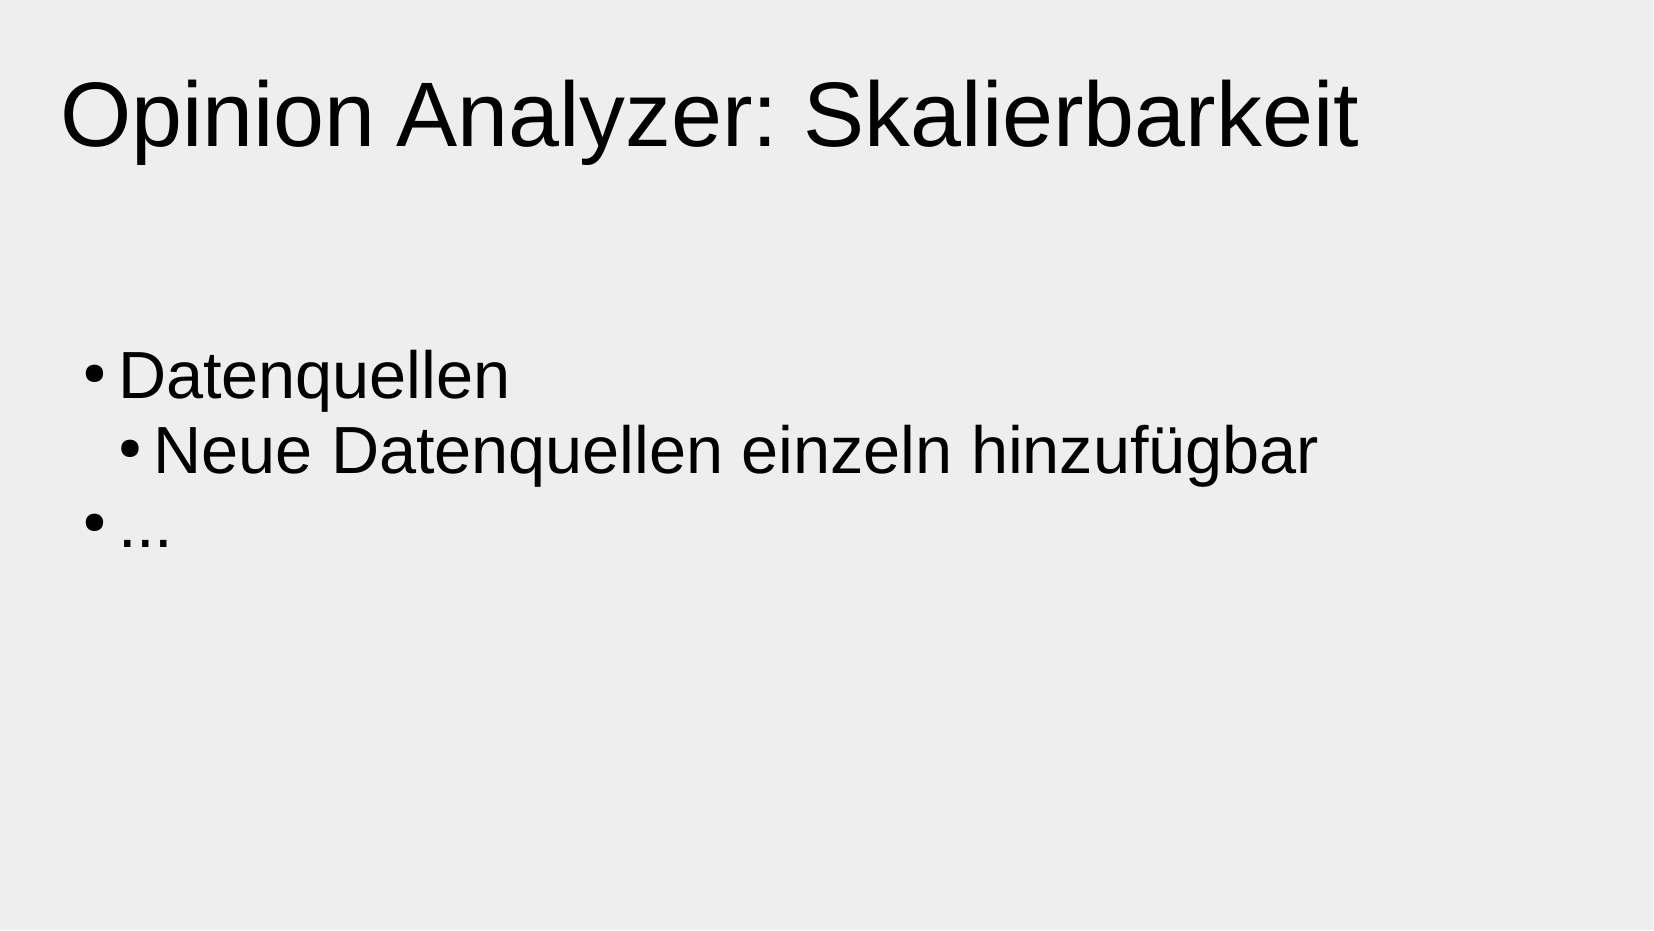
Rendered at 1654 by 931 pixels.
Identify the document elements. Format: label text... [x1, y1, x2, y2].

subtitle Datenquellen Neue Datenquellen einzeln hinzufügbar ... [82, 217, 1571, 758]
title Opinion Analyzer: Skalierbarkeit [60, 12, 1591, 218]
